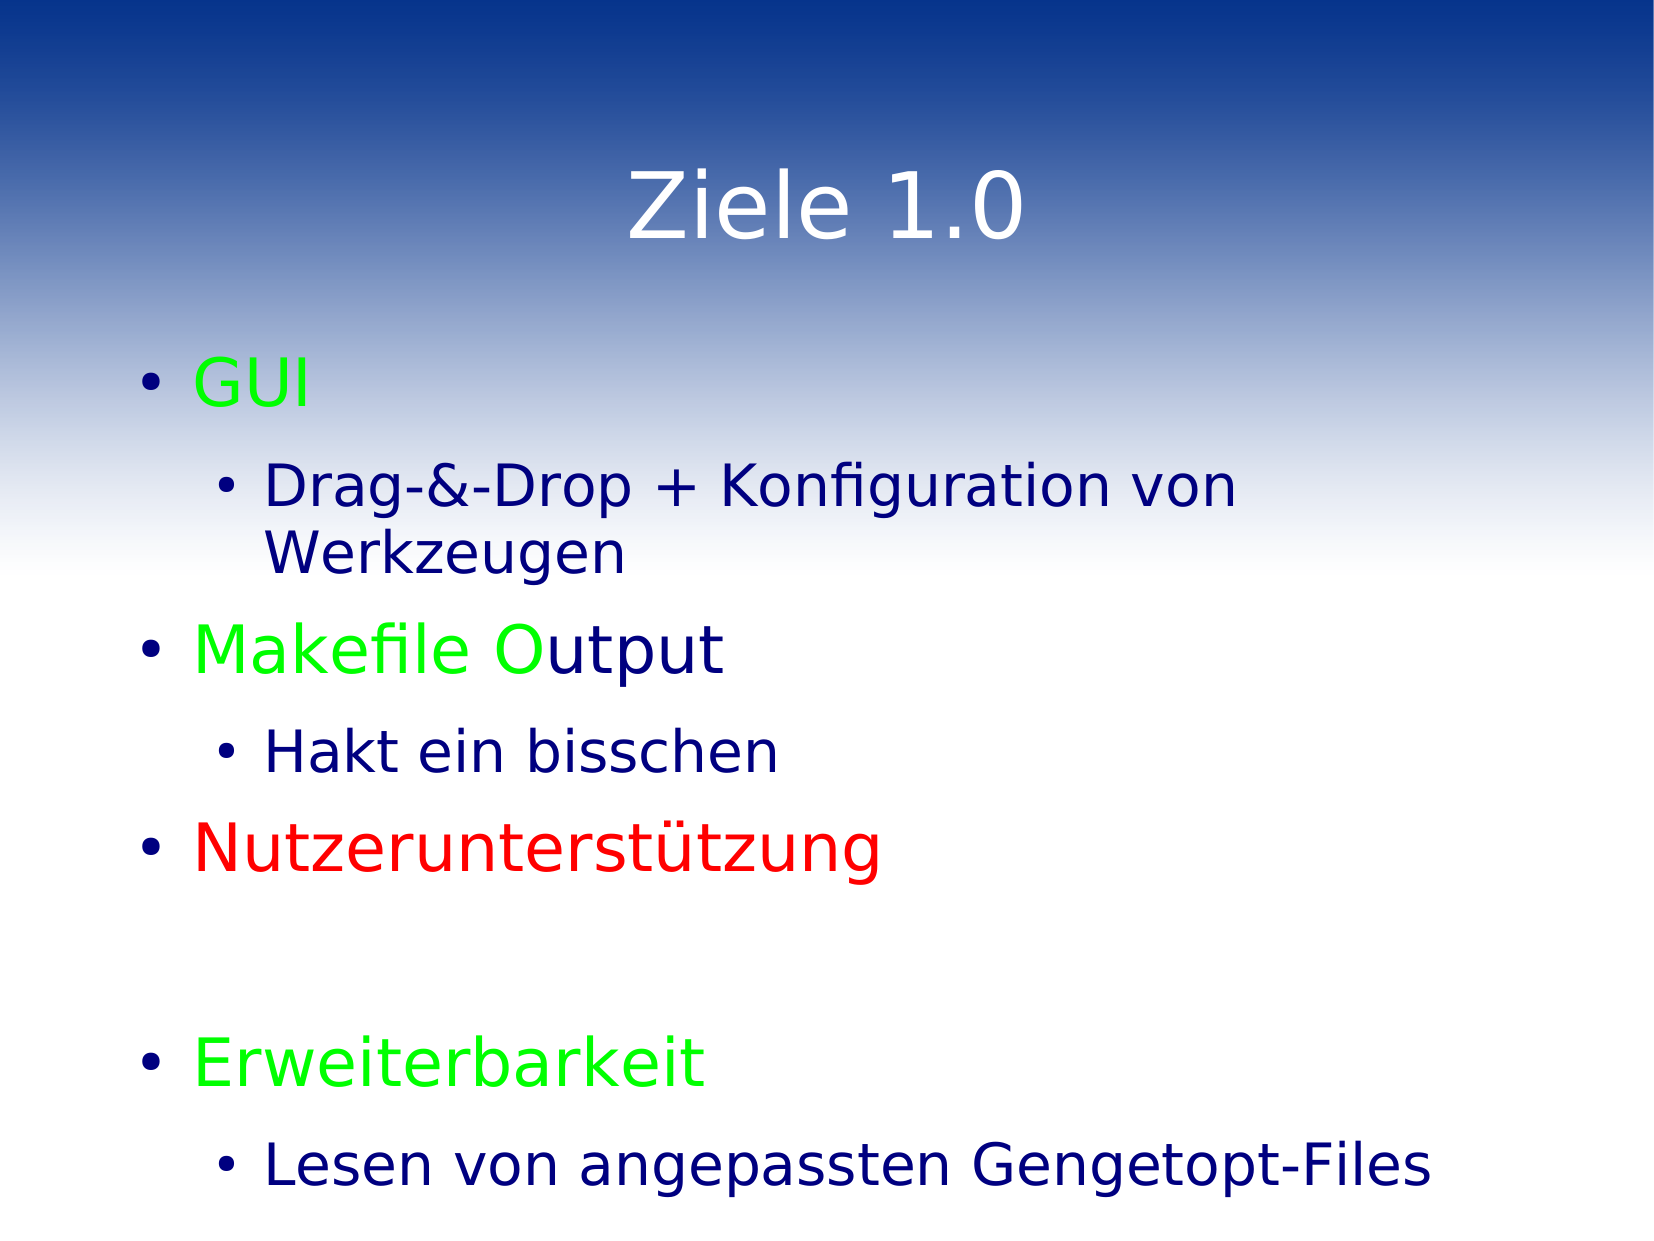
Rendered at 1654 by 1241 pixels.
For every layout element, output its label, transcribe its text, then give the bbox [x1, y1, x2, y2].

list GUI Drag-&-Drop + Konfiguration von Werkzeugen Makefile Output Hakt ein bisschen Nutzerunterstützung Erweiterbarkeit Lesen von angepassten Gengetopt-Files [121, 344, 1534, 1127]
picture [0, 0, 1654, 1241]
title Ziele 1.0 [121, 102, 1534, 311]
